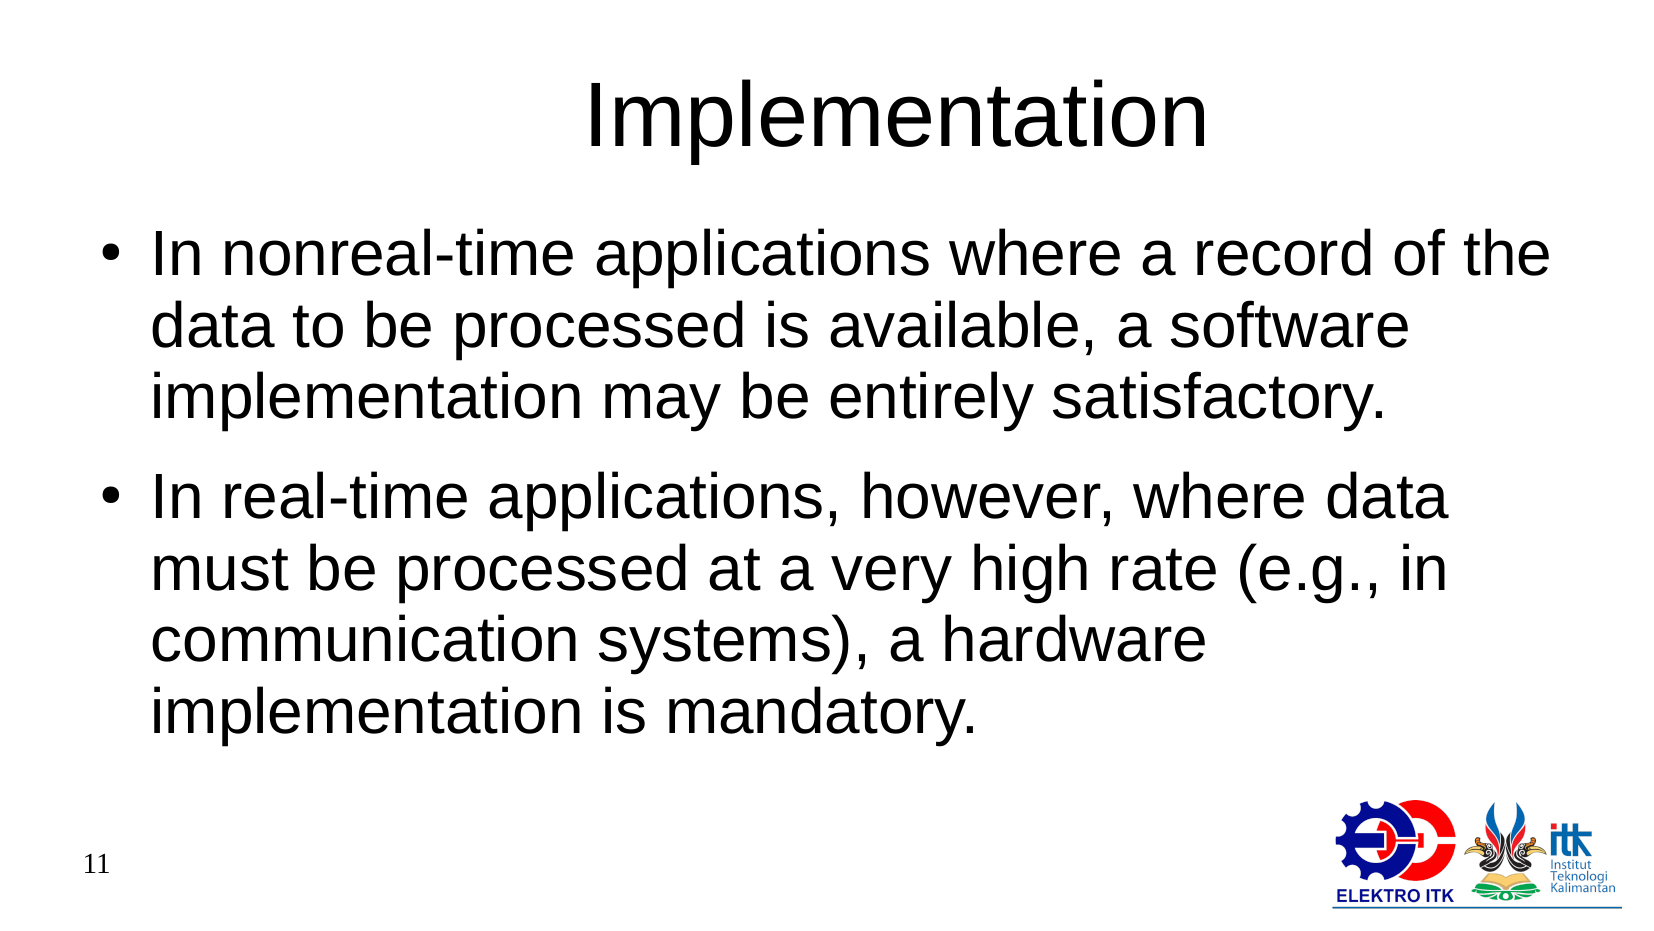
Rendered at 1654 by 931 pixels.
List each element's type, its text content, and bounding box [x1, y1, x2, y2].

list In nonreal-time applications where a record of the data to be processed is available, a software implementation may be entirely satisfactory. In real-time applications, however, where data must be processed at a very high rate (e.g., in communication systems), a hardware implementation is mandatory. [82, 217, 1571, 758]
picture [1332, 800, 1622, 918]
title Implementation [82, 37, 1571, 193]
